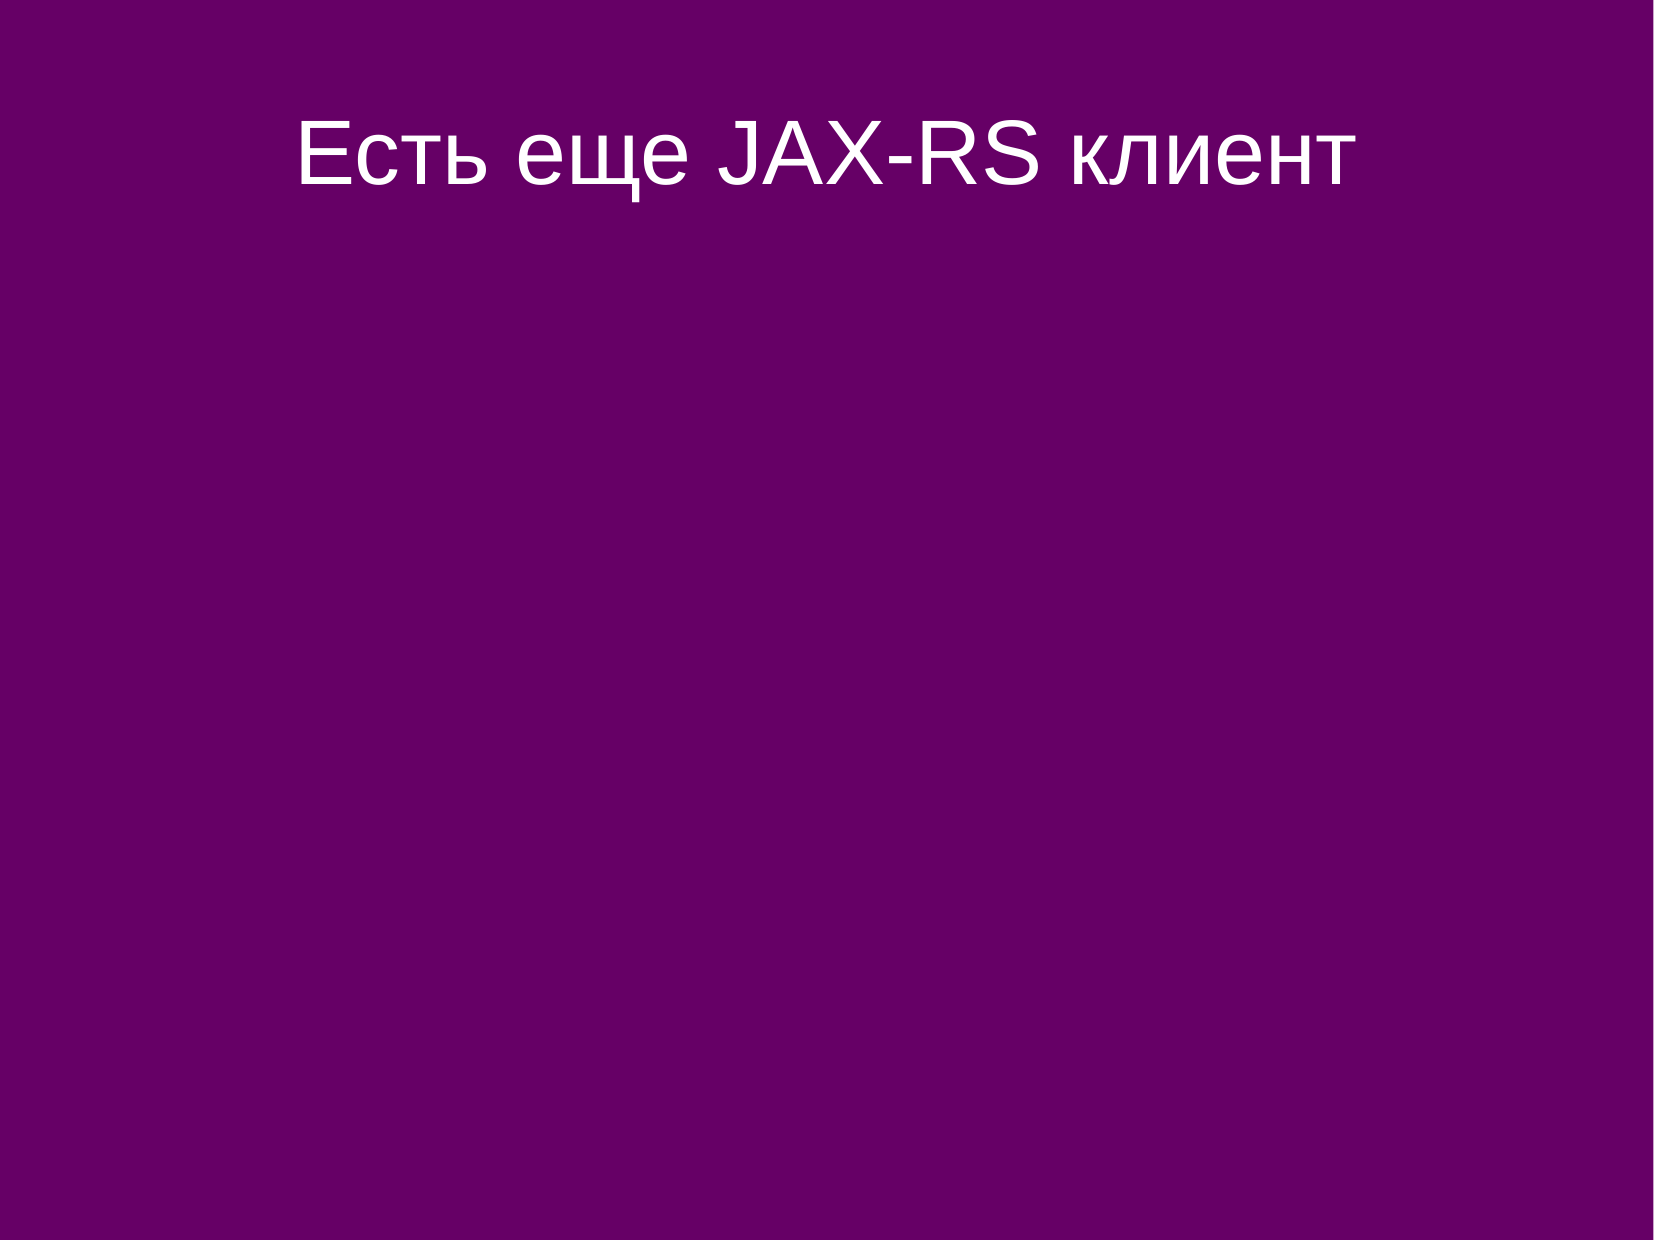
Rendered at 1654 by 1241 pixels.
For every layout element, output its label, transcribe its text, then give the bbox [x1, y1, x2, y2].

title Есть еще JAX-RS клиент [82, 49, 1571, 257]
